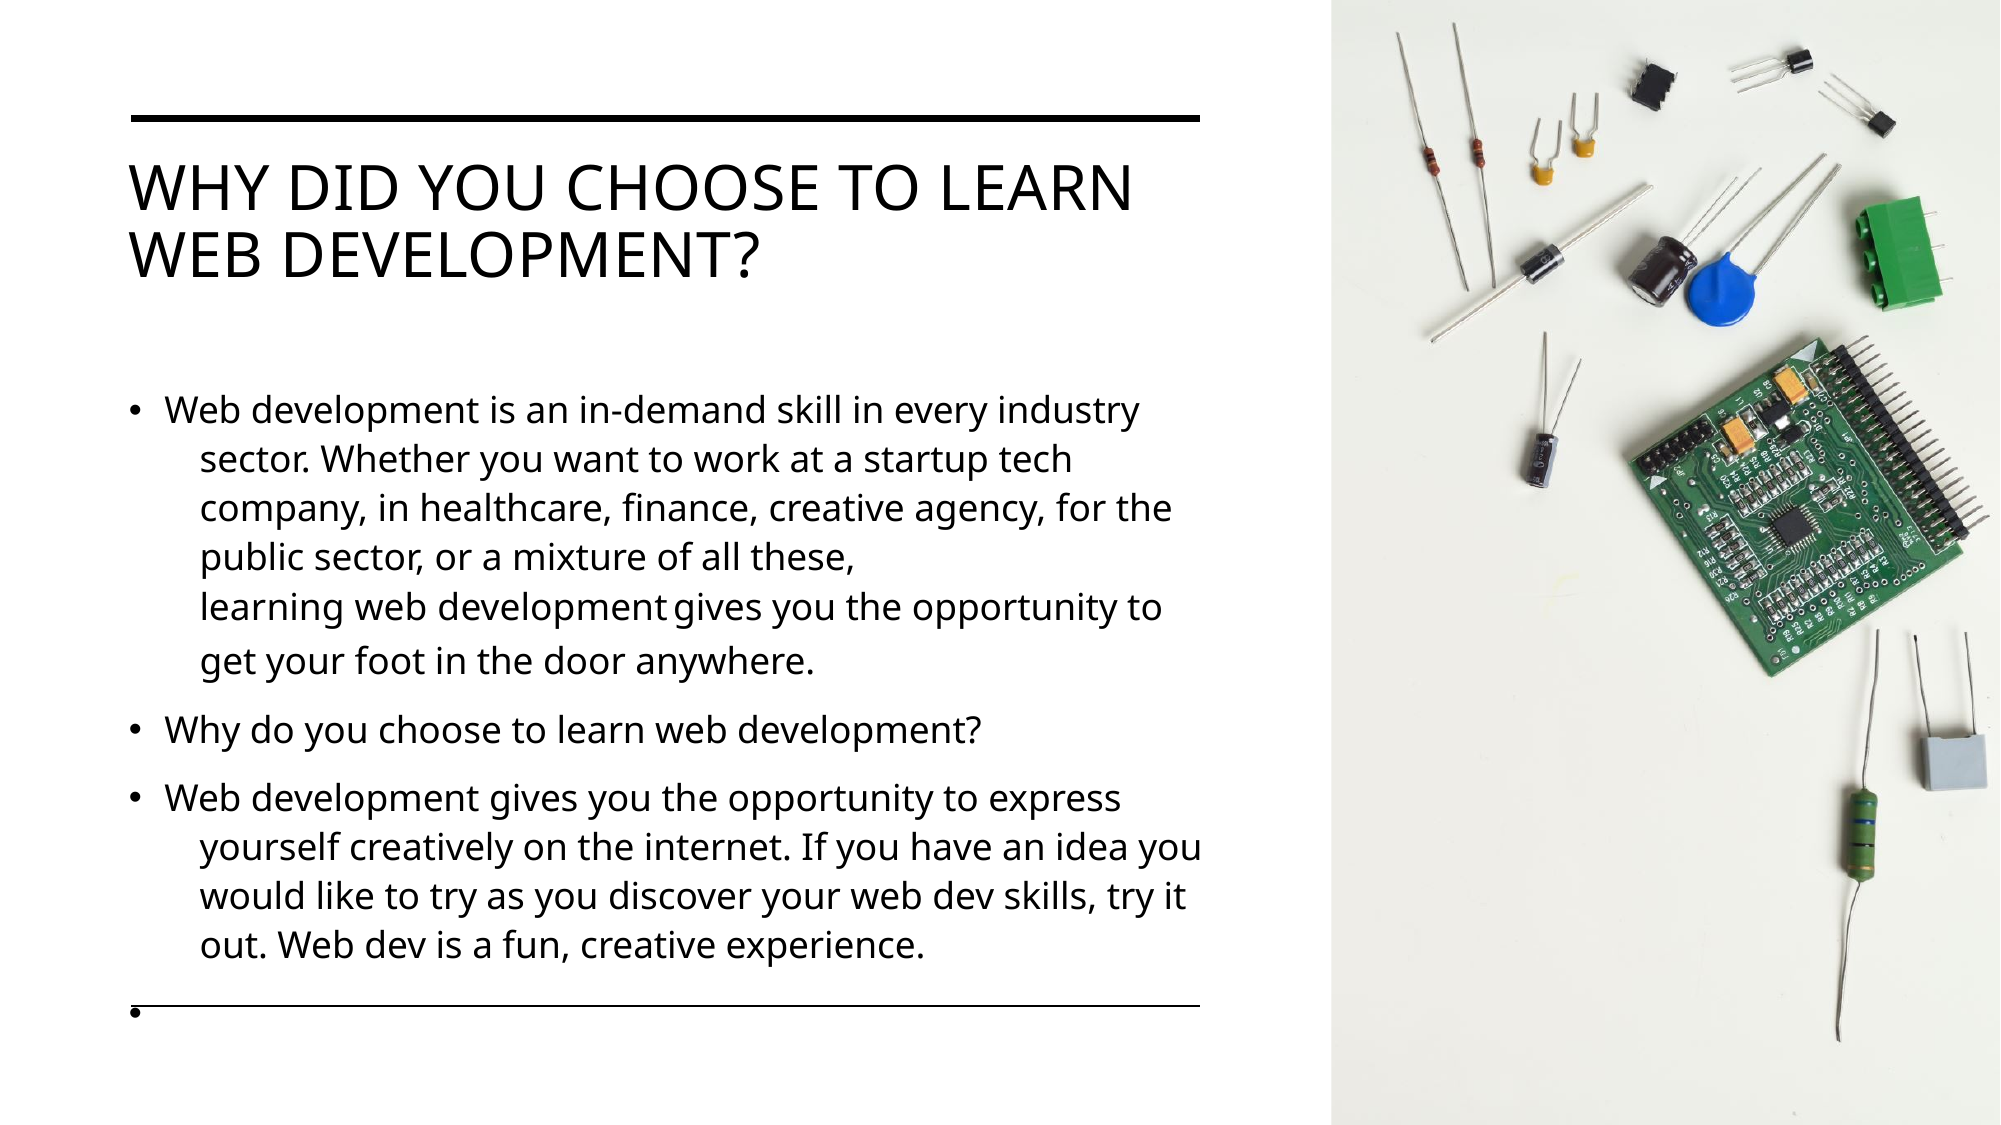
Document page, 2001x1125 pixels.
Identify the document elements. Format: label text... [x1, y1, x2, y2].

list Web development is an in-demand skill in every industry sector. Whether you want to work at a startup tech company, in healthcare, finance, creative agency, for the public sector, or a mixture of all these, learning web development gives you the opportunity to get your foot in the door anywhere. Why do you choose to learn web development? Web development gives you the opportunity to express yourself creatively on the internet. If you have an idea you would like to try as you discover your web dev skills, try it out. Web dev is a fun, creative experience. [114, 375, 1225, 974]
text_box [0, 0, 1331, 1125]
picture [1331, 0, 2000, 1125]
title Why did you choose to learn web development? [113, 148, 1213, 376]
